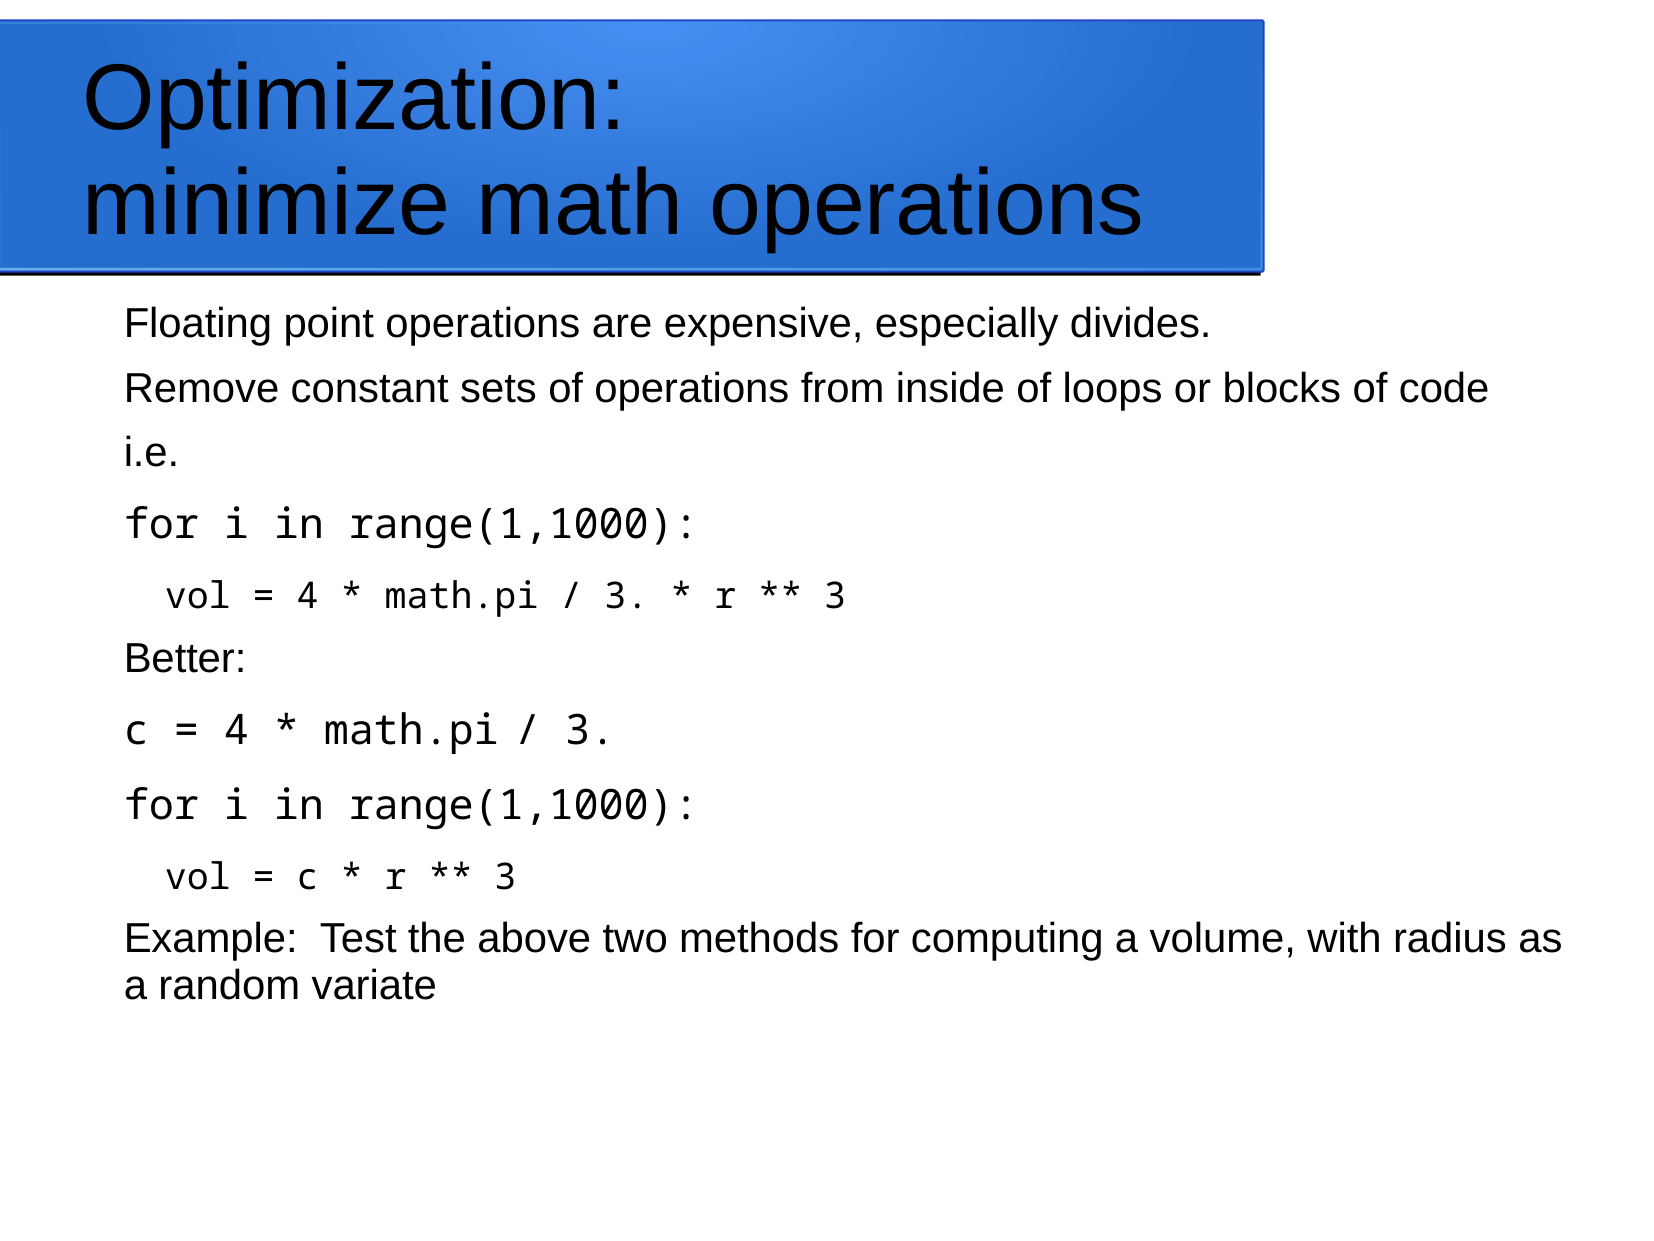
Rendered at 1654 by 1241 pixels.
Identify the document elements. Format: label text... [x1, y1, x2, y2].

list Floating point operations are expensive, especially divides. Remove constant sets of operations from inside of loops or blocks of code i.e. for i in range(1,1000): vol = 4 * math.pi / 3. * r ** 3 Better: c = 4 * math.pi / 3. for i in range(1,1000): vol = c * r ** 3 Example: Test the above two methods for computing a volume, with radius as a random variate [82, 299, 1571, 1019]
title Optimization: minimize math operations [82, 45, 1234, 254]
